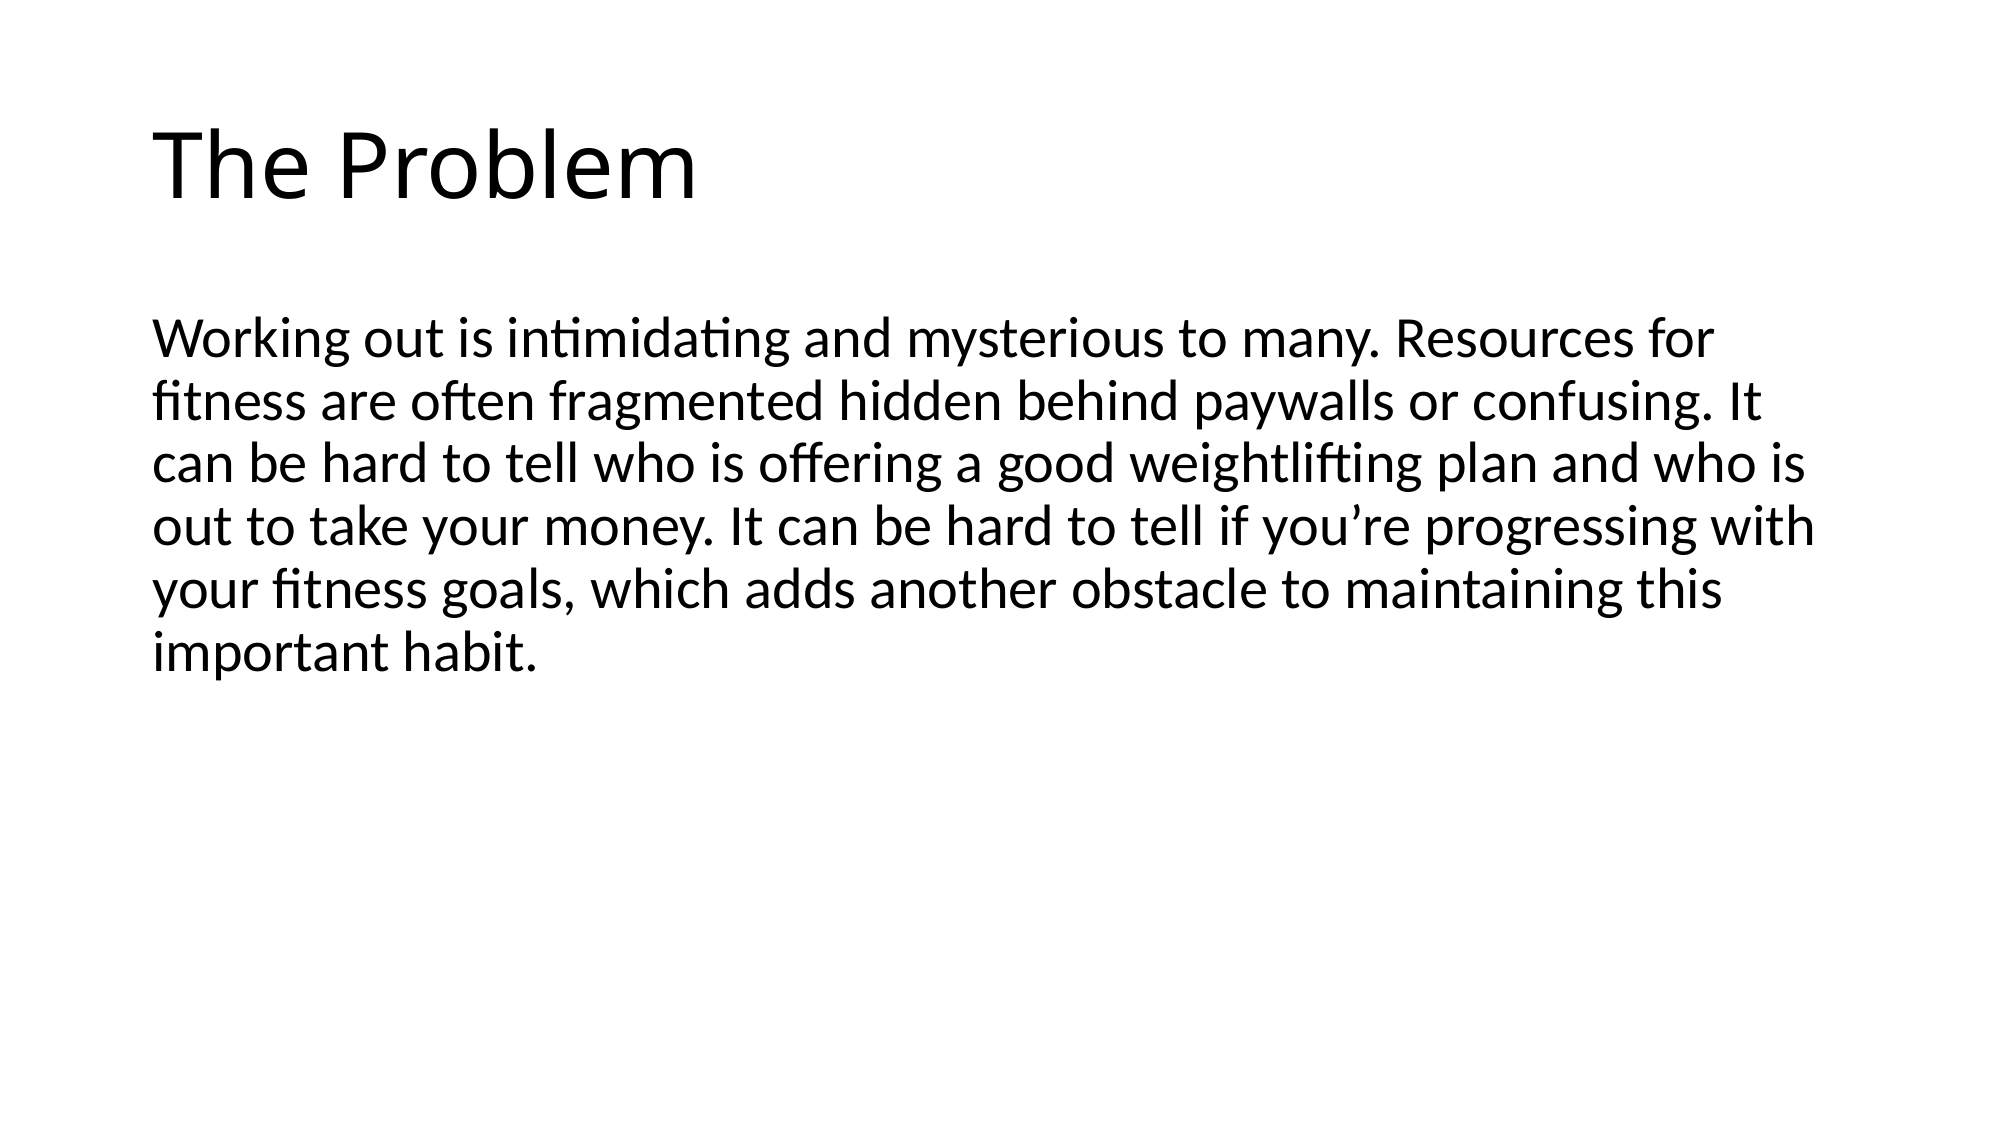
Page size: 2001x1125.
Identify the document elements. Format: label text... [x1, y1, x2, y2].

title The Problem [137, 59, 1863, 278]
list Working out is intimidating and mysterious to many. Resources for fitness are often fragmented hidden behind paywalls or confusing. It can be hard to tell who is offering a good weightlifting plan and who is out to take your money. It can be hard to tell if you’re progressing with your fitness goals, which adds another obstacle to maintaining this important habit. [137, 299, 1863, 1014]
